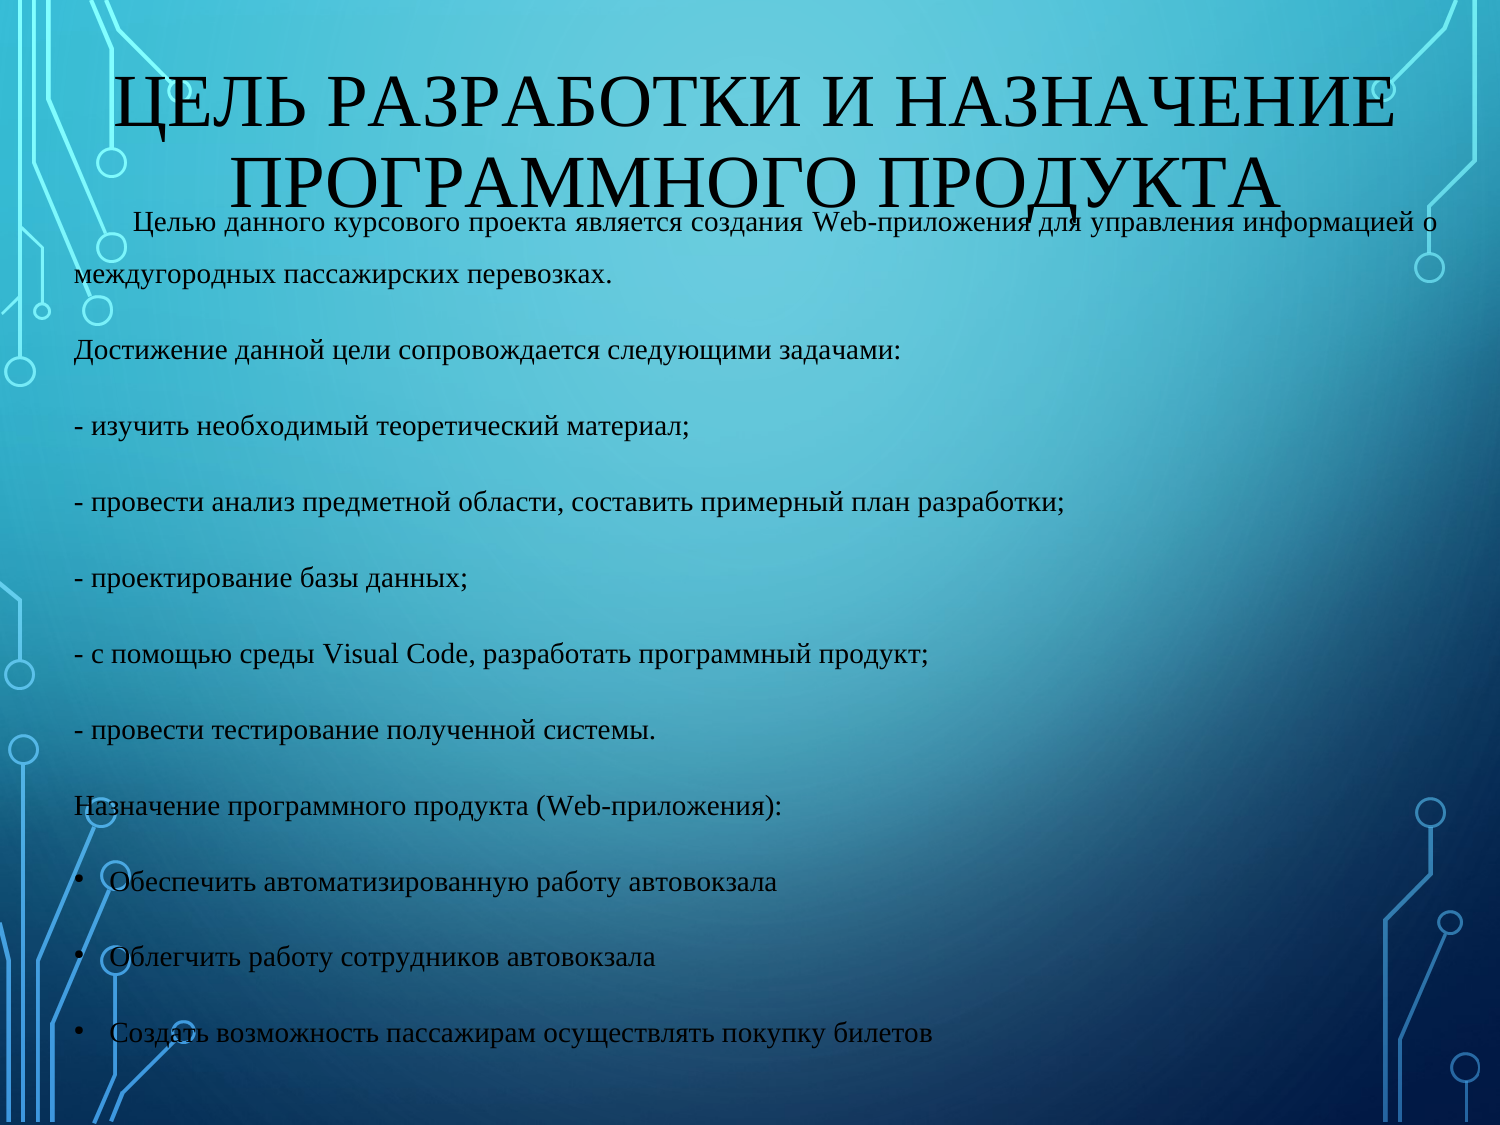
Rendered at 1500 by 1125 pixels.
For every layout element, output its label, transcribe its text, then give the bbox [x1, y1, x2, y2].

text_box ЦЕЛЬ РАЗРАБОТКИ И НАЗНАЧЕНИЕ ПРОГРАММНОГО ПРОДУКТА [47, 21, 1465, 265]
picture [0, 0, 1500, 1125]
text_box Целью данного курсового проекта является создания Web-приложения для управления информацией о междугородных пассажирских перевозках. Достижение данной цели сопровождается следующими задачами: - изучить необходимый теоретический материал; - провести анализ предметной области, составить примерный план разработки; - проектирование базы данных; - с помощью среды Visual Code, разработать программный продукт; - провести тестирование полученной системы. Назначение программного продукта (Web-приложения): Обеспечить автоматизированную работу автовокзала Облегчить работу сотрудников автовокзала Создать возможность пассажирам осуществлять покупку билетов [58, 177, 1454, 1063]
